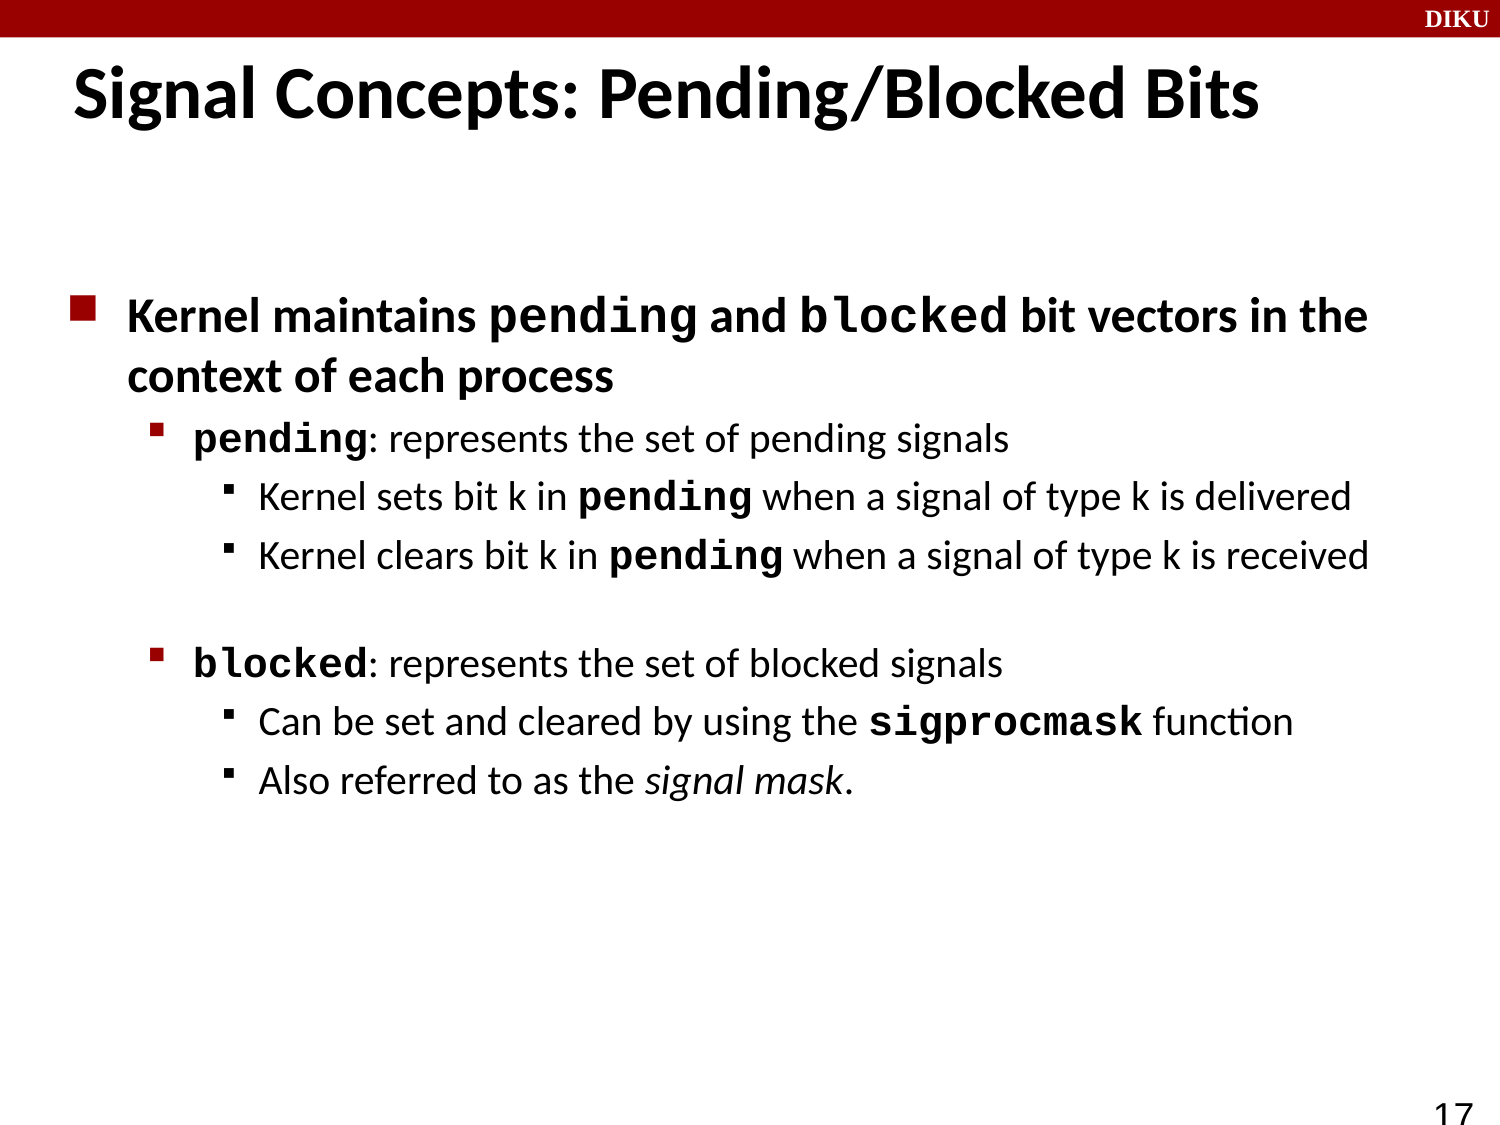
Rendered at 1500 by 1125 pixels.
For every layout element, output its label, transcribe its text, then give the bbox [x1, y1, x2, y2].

text_box Signal Concepts: Pending/Blocked Bits [58, 71, 1304, 197]
text_box Kernel maintains pending and blocked bit vectors in the context of each process pending: represents the set of pending signals Kernel sets bit k in pending when a signal of type k is delivered Kernel clears bit k in pending when a signal of type k is received blocked: represents the set of blocked signals Can be set and cleared by using the sigprocmask function Also referred to as the signal mask. [56, 275, 1438, 882]
